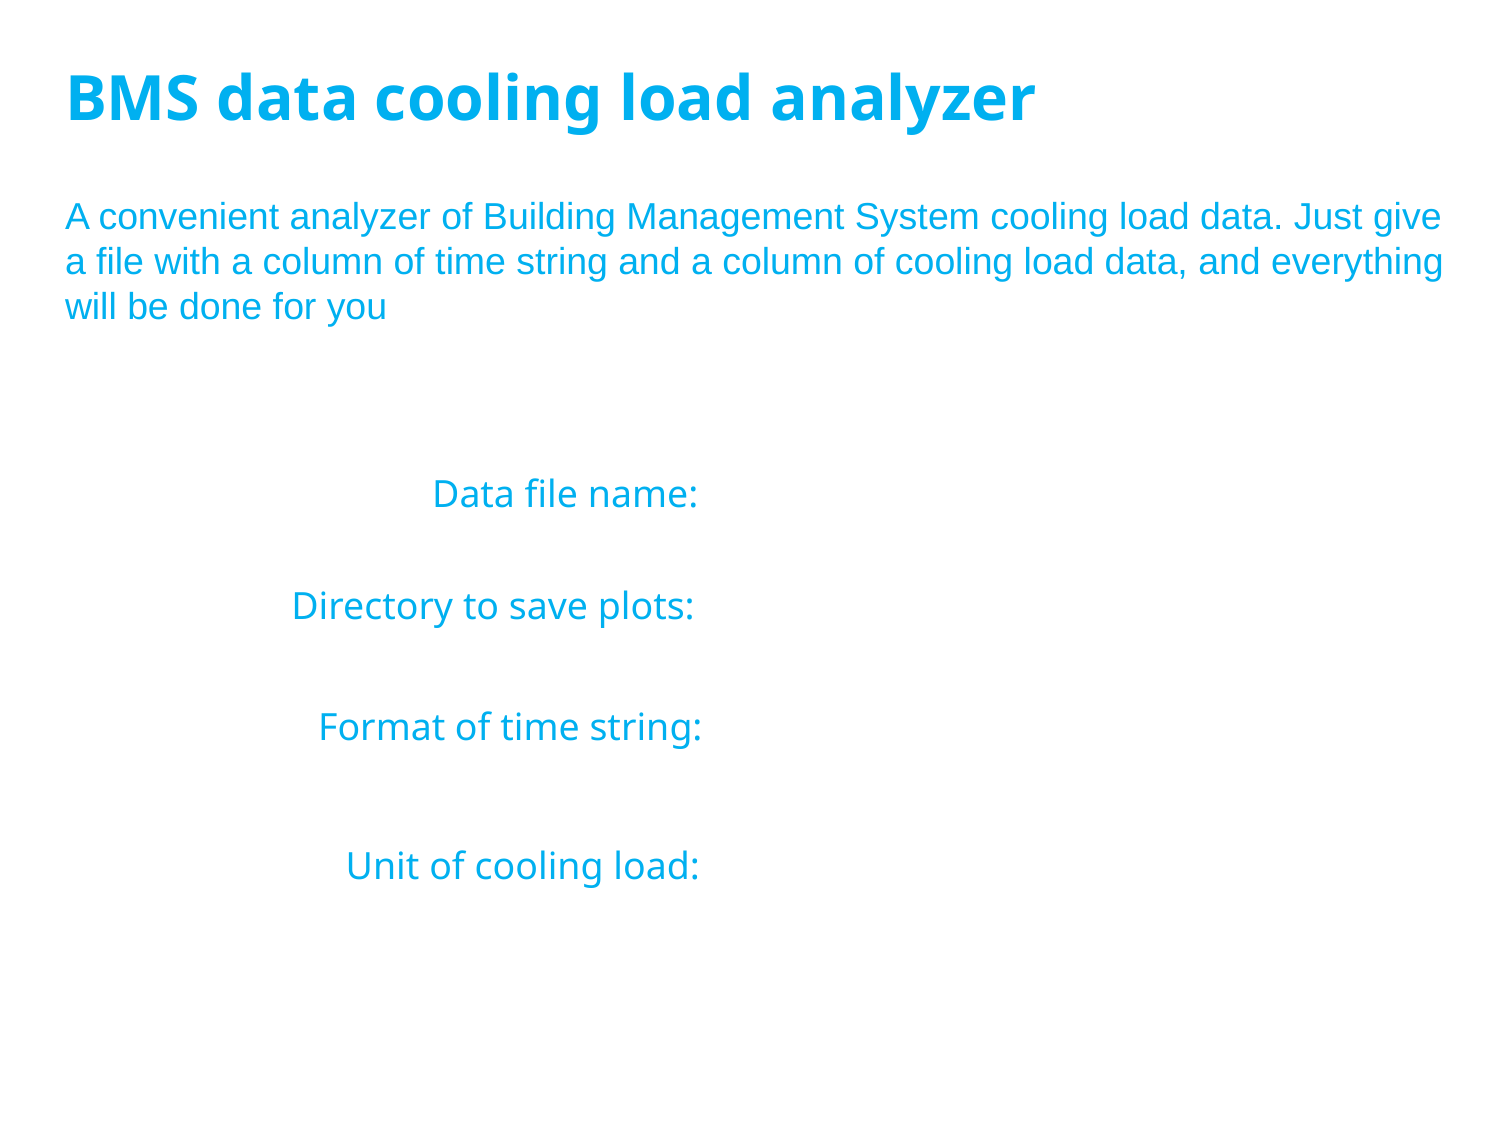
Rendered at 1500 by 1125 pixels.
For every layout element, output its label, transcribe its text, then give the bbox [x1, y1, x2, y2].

text_box Format of time string: [303, 695, 720, 756]
text_box Data file name: [417, 462, 720, 524]
text_box A convenient analyzer of Building Management System cooling load data. Just give a file with a column of time string and a column of cooling load data, and everything will be done for you [50, 184, 1463, 337]
text_box Directory to save plots: [276, 574, 720, 635]
text_box BMS data cooling load analyzer [50, 50, 1058, 141]
text_box Unit of cooling load: [330, 834, 720, 895]
